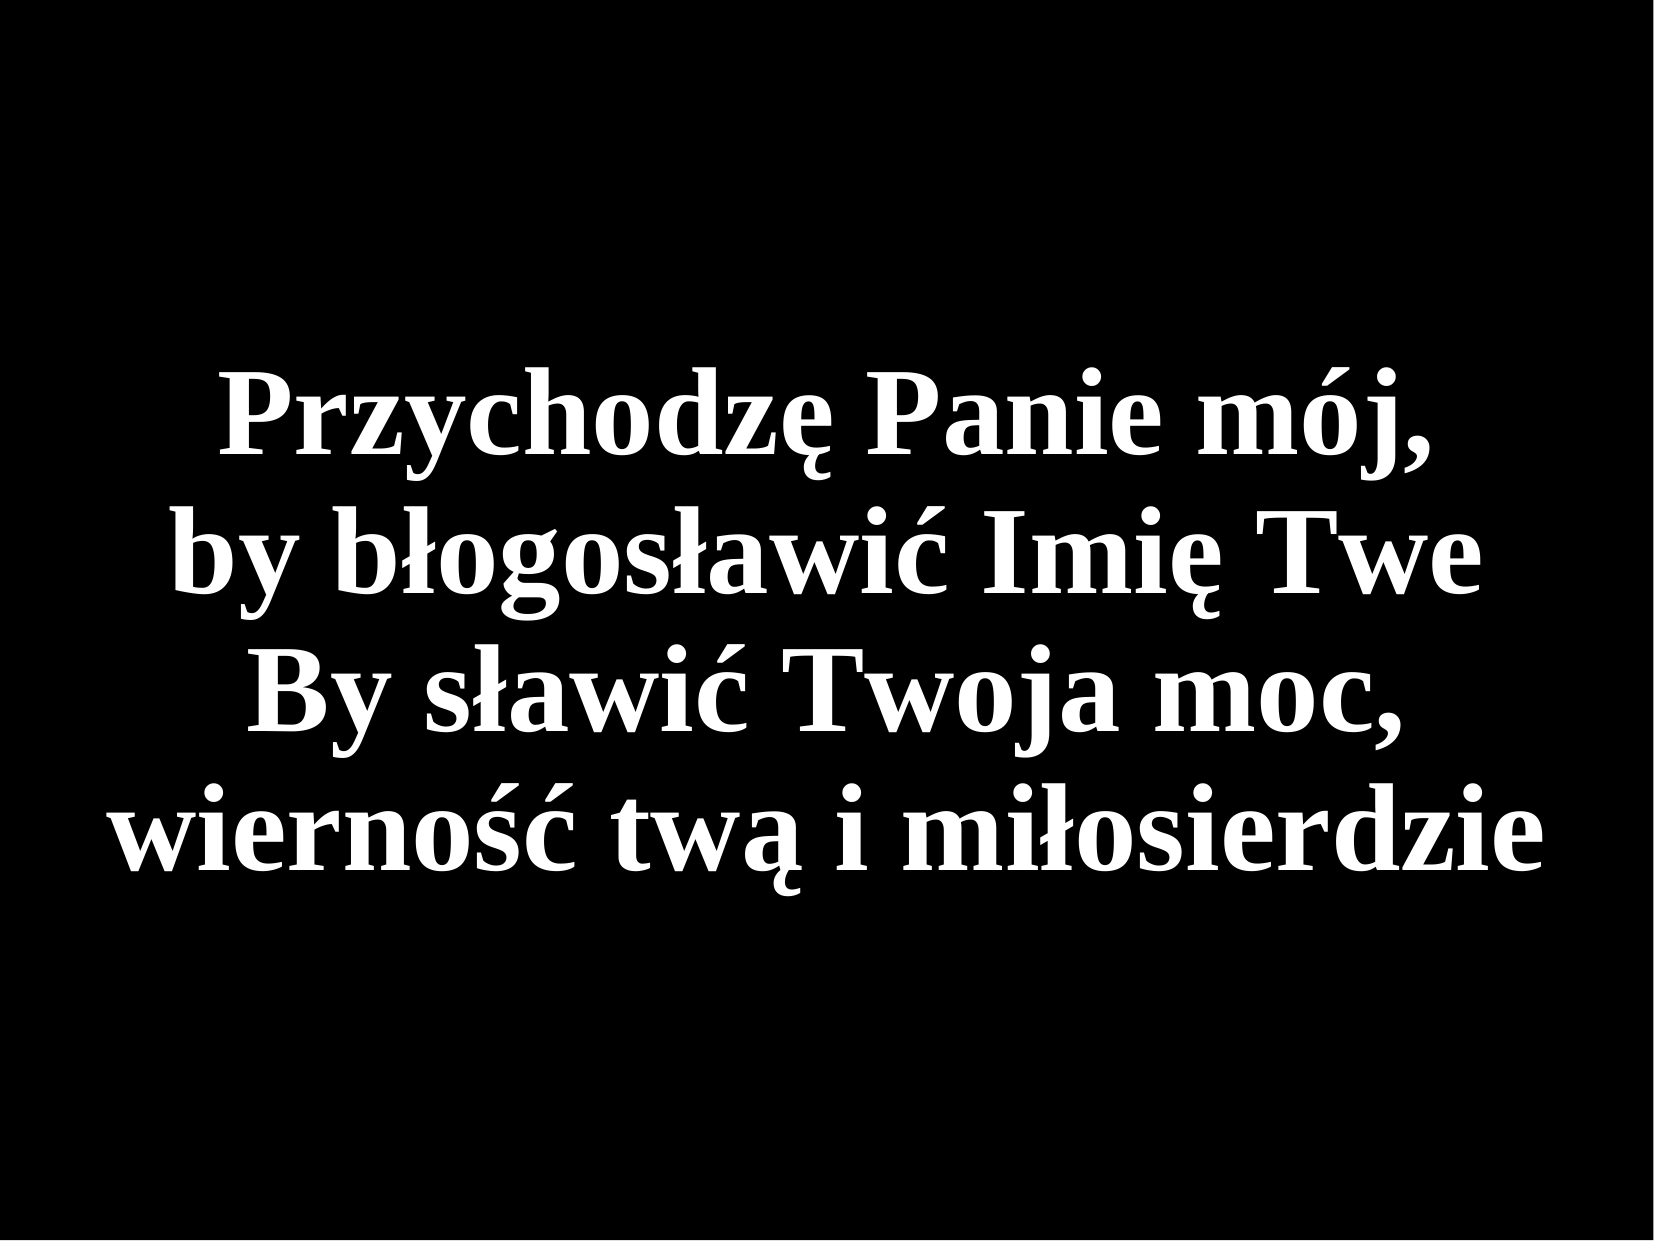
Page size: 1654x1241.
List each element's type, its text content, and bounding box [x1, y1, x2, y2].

title Przychodzę Panie mój, by błogosławić Imię Twe By sławić Twoja moc, wierność twą i miłosierdzie [0, 0, 1654, 1241]
